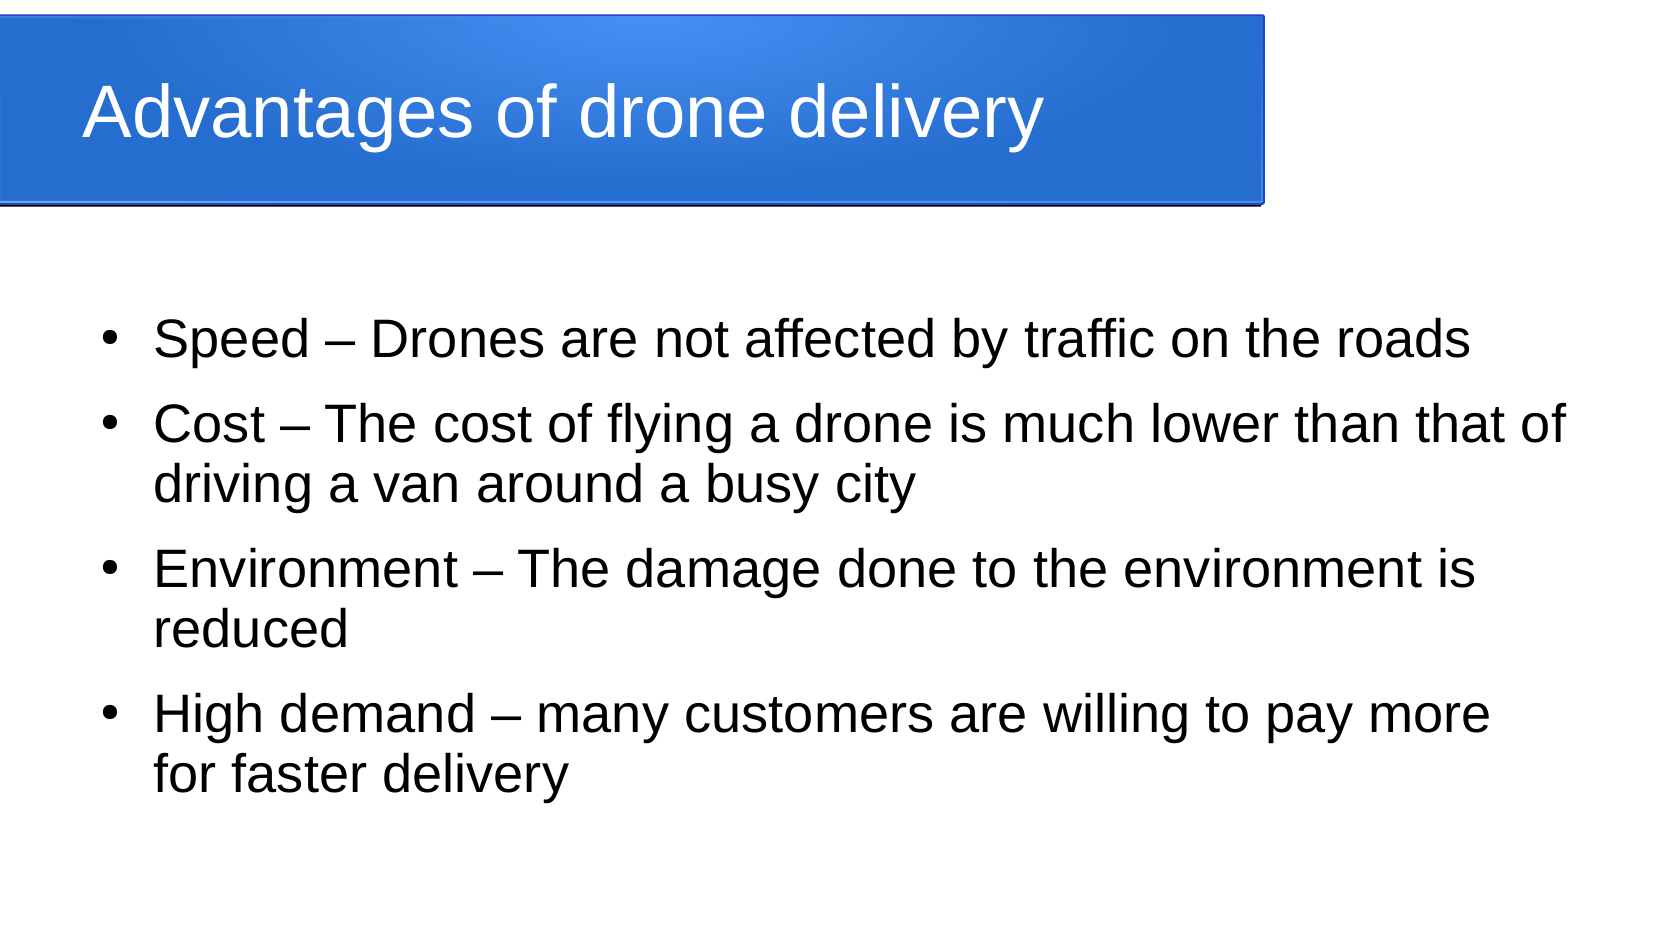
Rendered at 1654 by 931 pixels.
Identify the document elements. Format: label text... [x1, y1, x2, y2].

list Speed – Drones are not affected by traffic on the roads Cost – The cost of flying a drone is much lower than that of driving a van around a busy city Environment – The damage done to the environment is reduced High demand – many customers are willing to pay more for faster delivery [82, 224, 1571, 898]
title Advantages of drone delivery [82, 35, 1235, 189]
